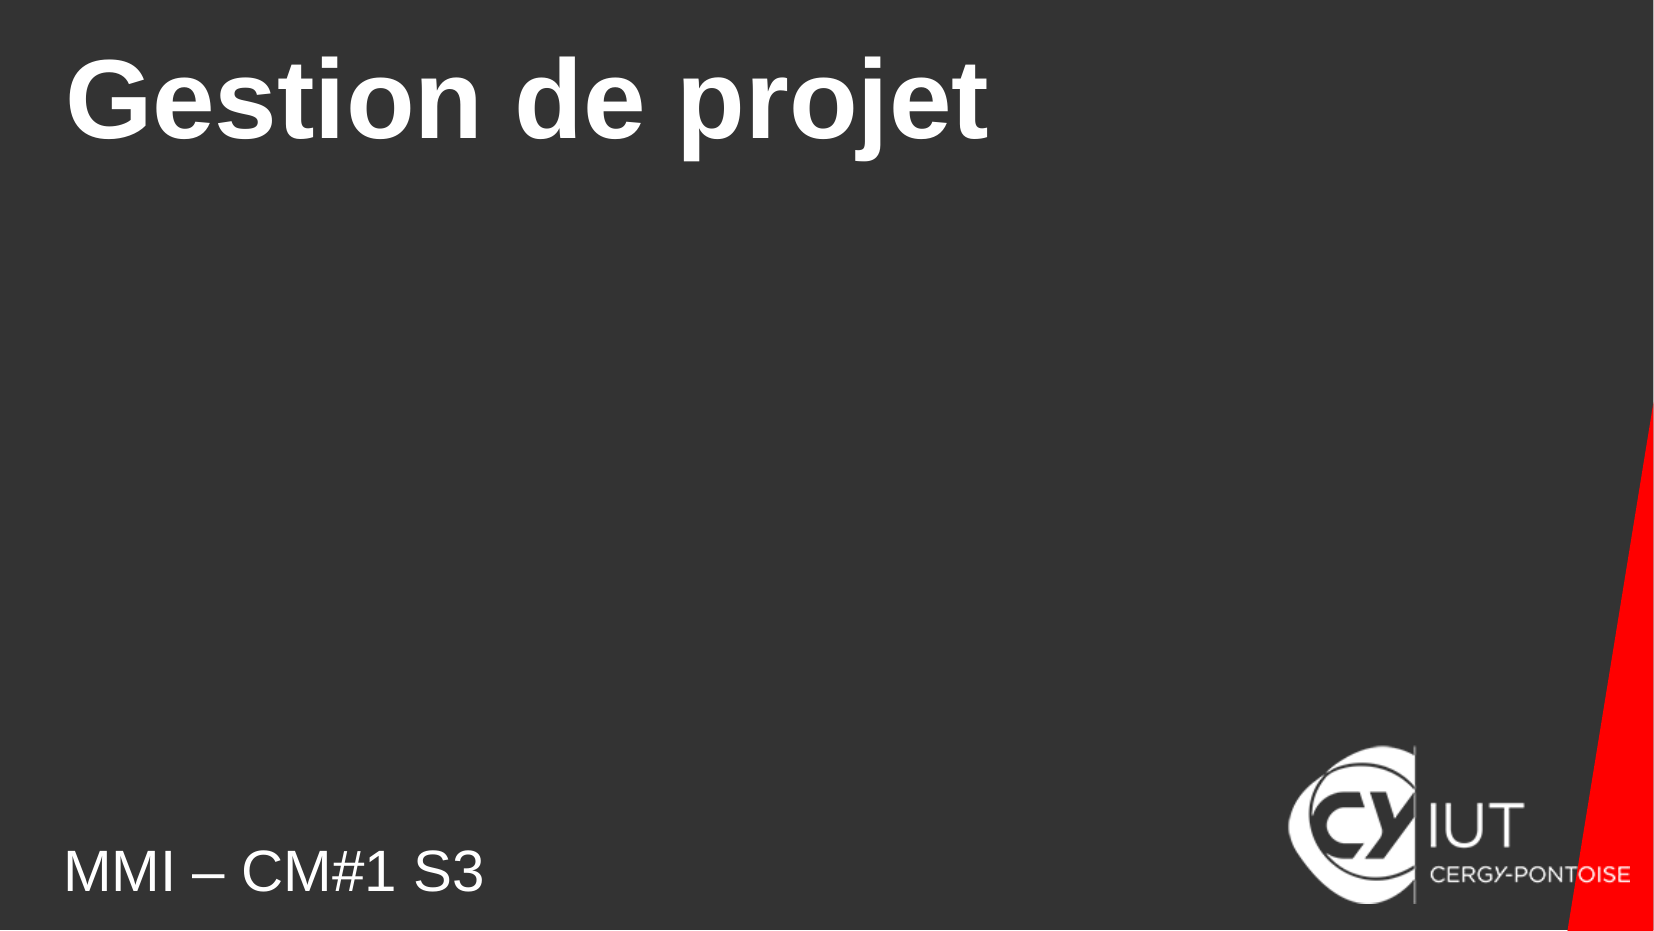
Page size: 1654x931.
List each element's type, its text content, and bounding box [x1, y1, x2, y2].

picture [1284, 744, 1630, 904]
title MMI – CM#1 S3 [63, 793, 1117, 931]
title Gestion de projet [64, 36, 1553, 226]
text_box [1567, 398, 1654, 931]
